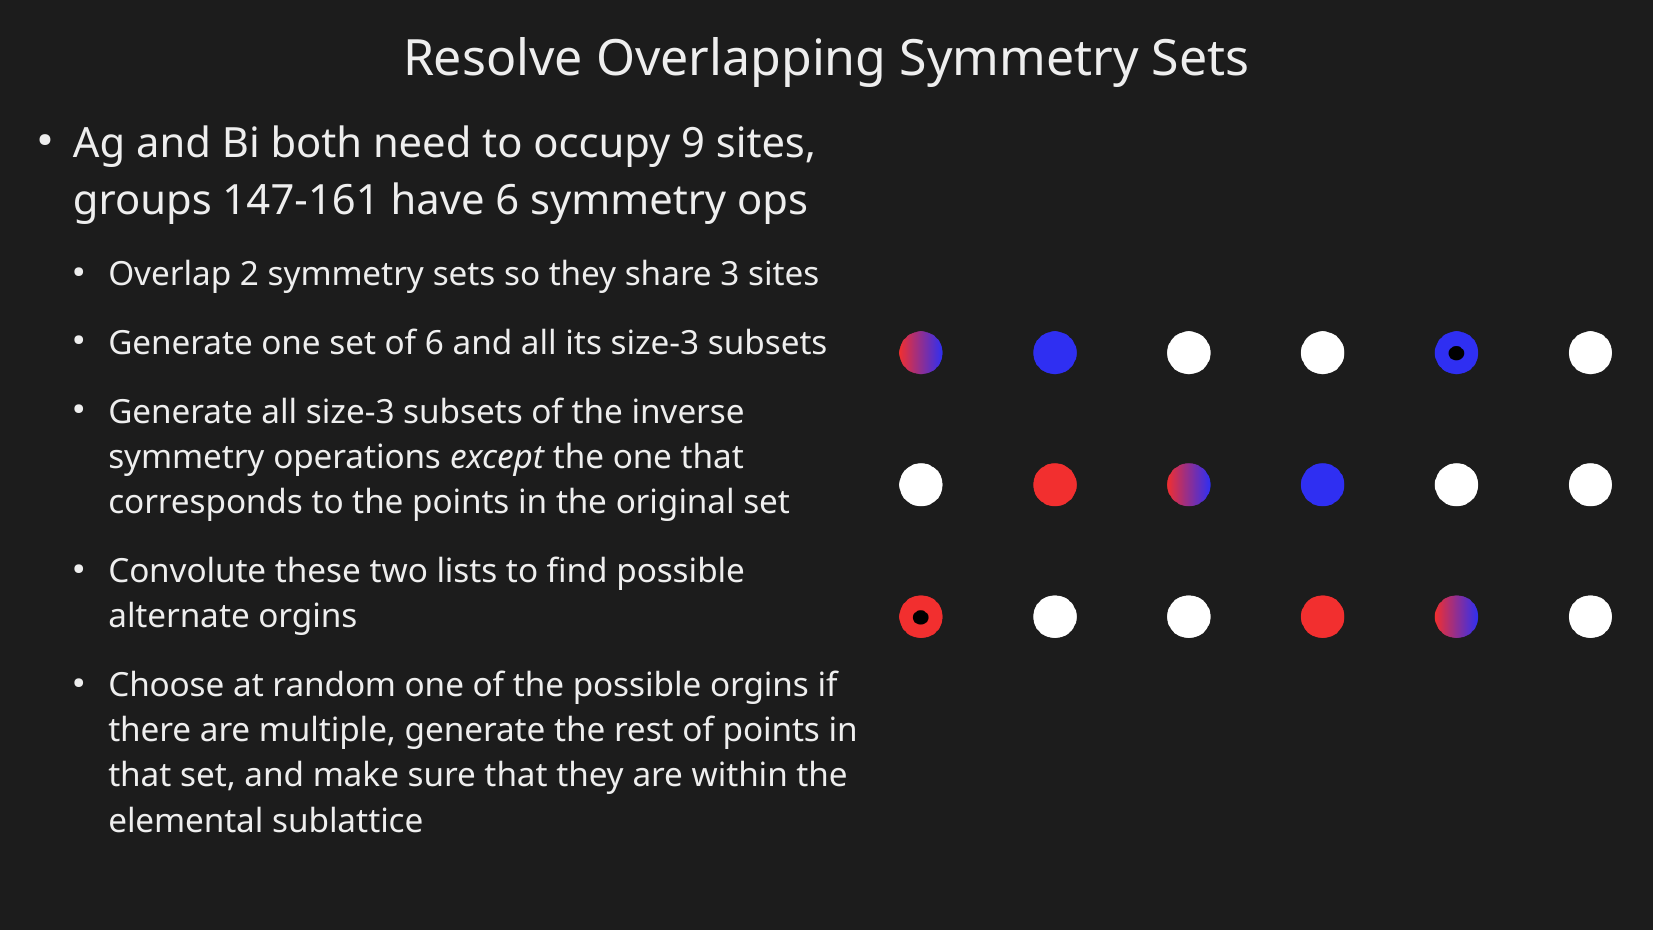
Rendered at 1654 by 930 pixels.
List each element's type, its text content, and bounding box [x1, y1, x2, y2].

picture [899, 331, 1612, 638]
list Ag and Bi both need to occupy 9 sites, groups 147-161 have 6 symmetry ops Overlap 2 symmetry sets so they share 3 sites Generate one set of 6 and all its size-3 subsets Generate all size-3 subsets of the inverse symmetry operations except the one that corresponds to the points in the original set Convolute these two lists to find possible alternate orgins Choose at random one of the possible orgins if there are multiple, generate the rest of points in that set, and make sure that they are within the elemental sublattice [37, 112, 863, 900]
title Resolve Overlapping Symmetry Sets [82, 0, 1571, 113]
